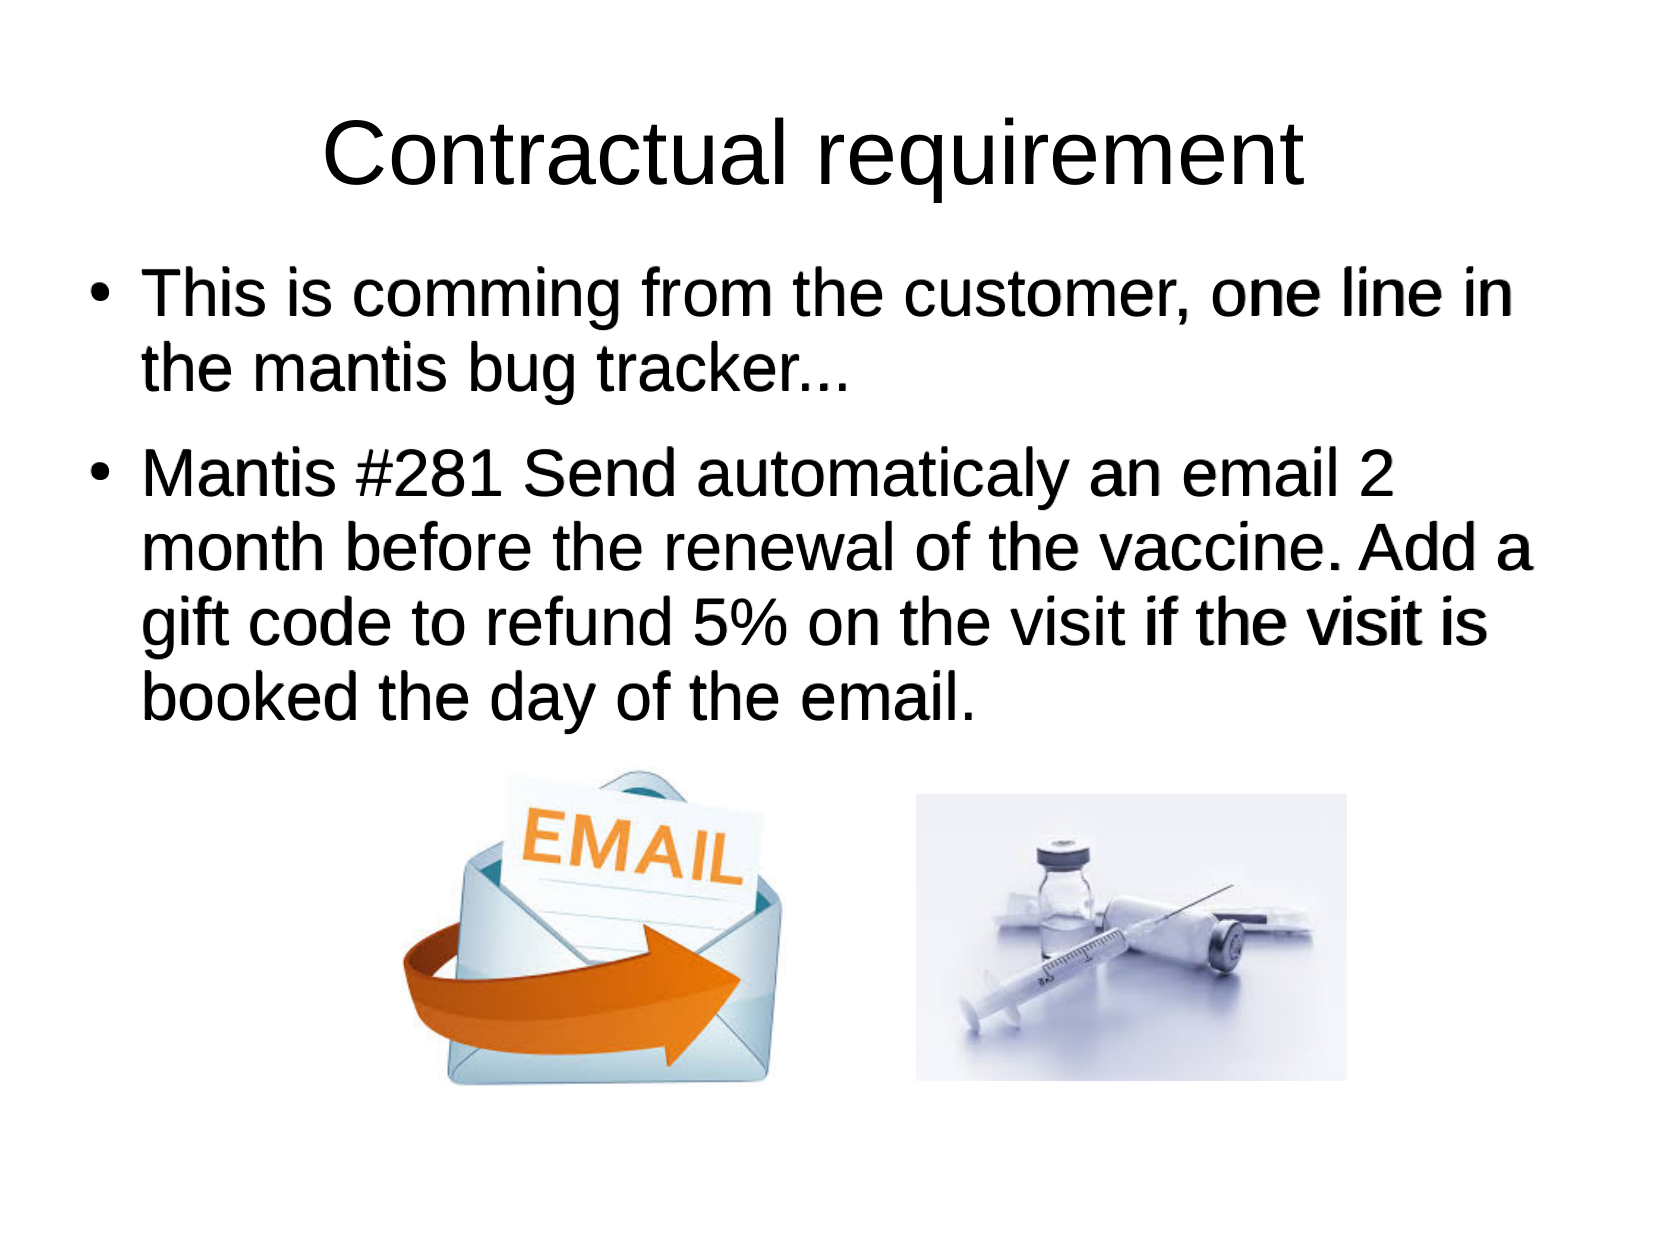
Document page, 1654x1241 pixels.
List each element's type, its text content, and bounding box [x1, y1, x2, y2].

picture [401, 766, 786, 1087]
list This is comming from the customer, one line in the mantis bug tracker... Mantis #281 Send automaticaly an email 2 month before the renewal of the vaccine. Add a gift code to refund 5% on the visit if the visit is booked the day of the email. [70, 256, 1560, 976]
title Contractual requirement [82, 49, 1571, 257]
picture [916, 794, 1347, 1081]
